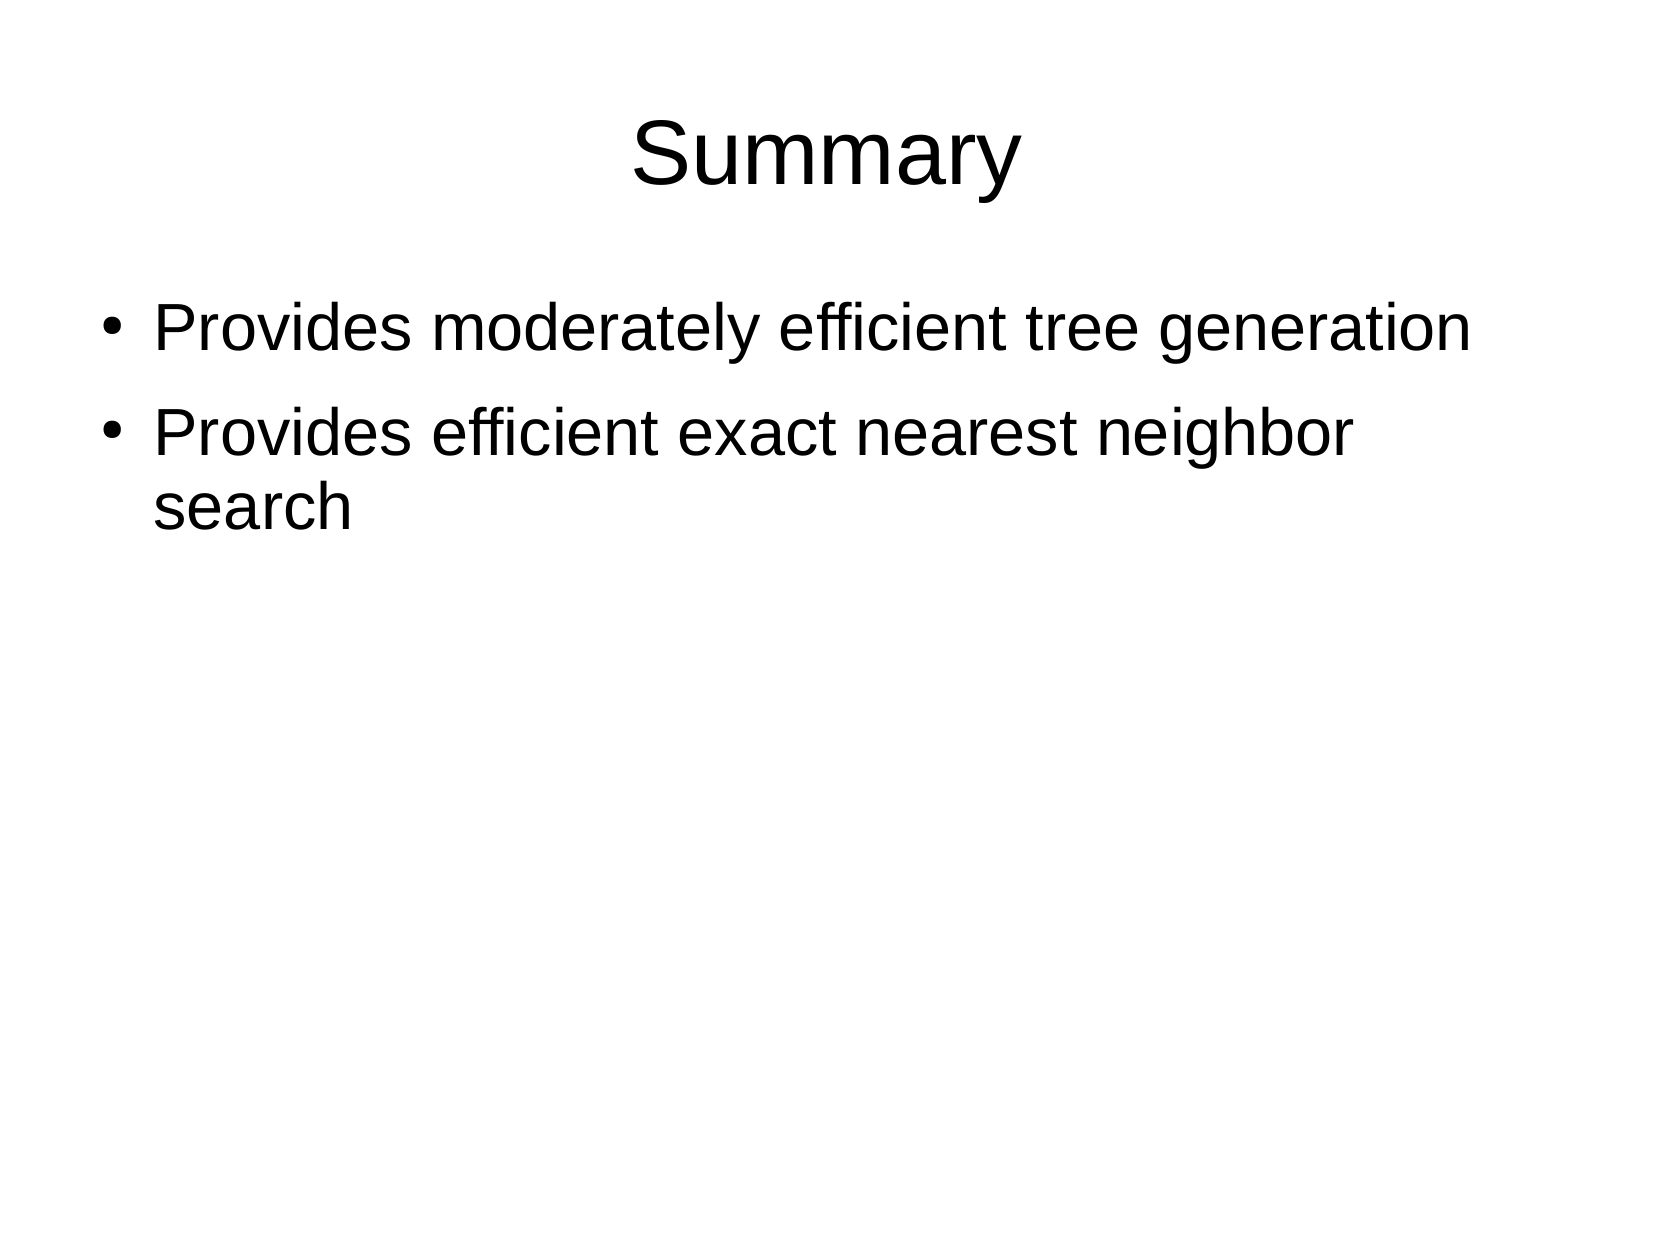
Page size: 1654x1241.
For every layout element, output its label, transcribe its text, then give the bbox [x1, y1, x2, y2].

list Provides moderately efficient tree generation Provides efficient exact nearest neighbor search [82, 290, 1571, 1010]
title Summary [82, 49, 1571, 257]
